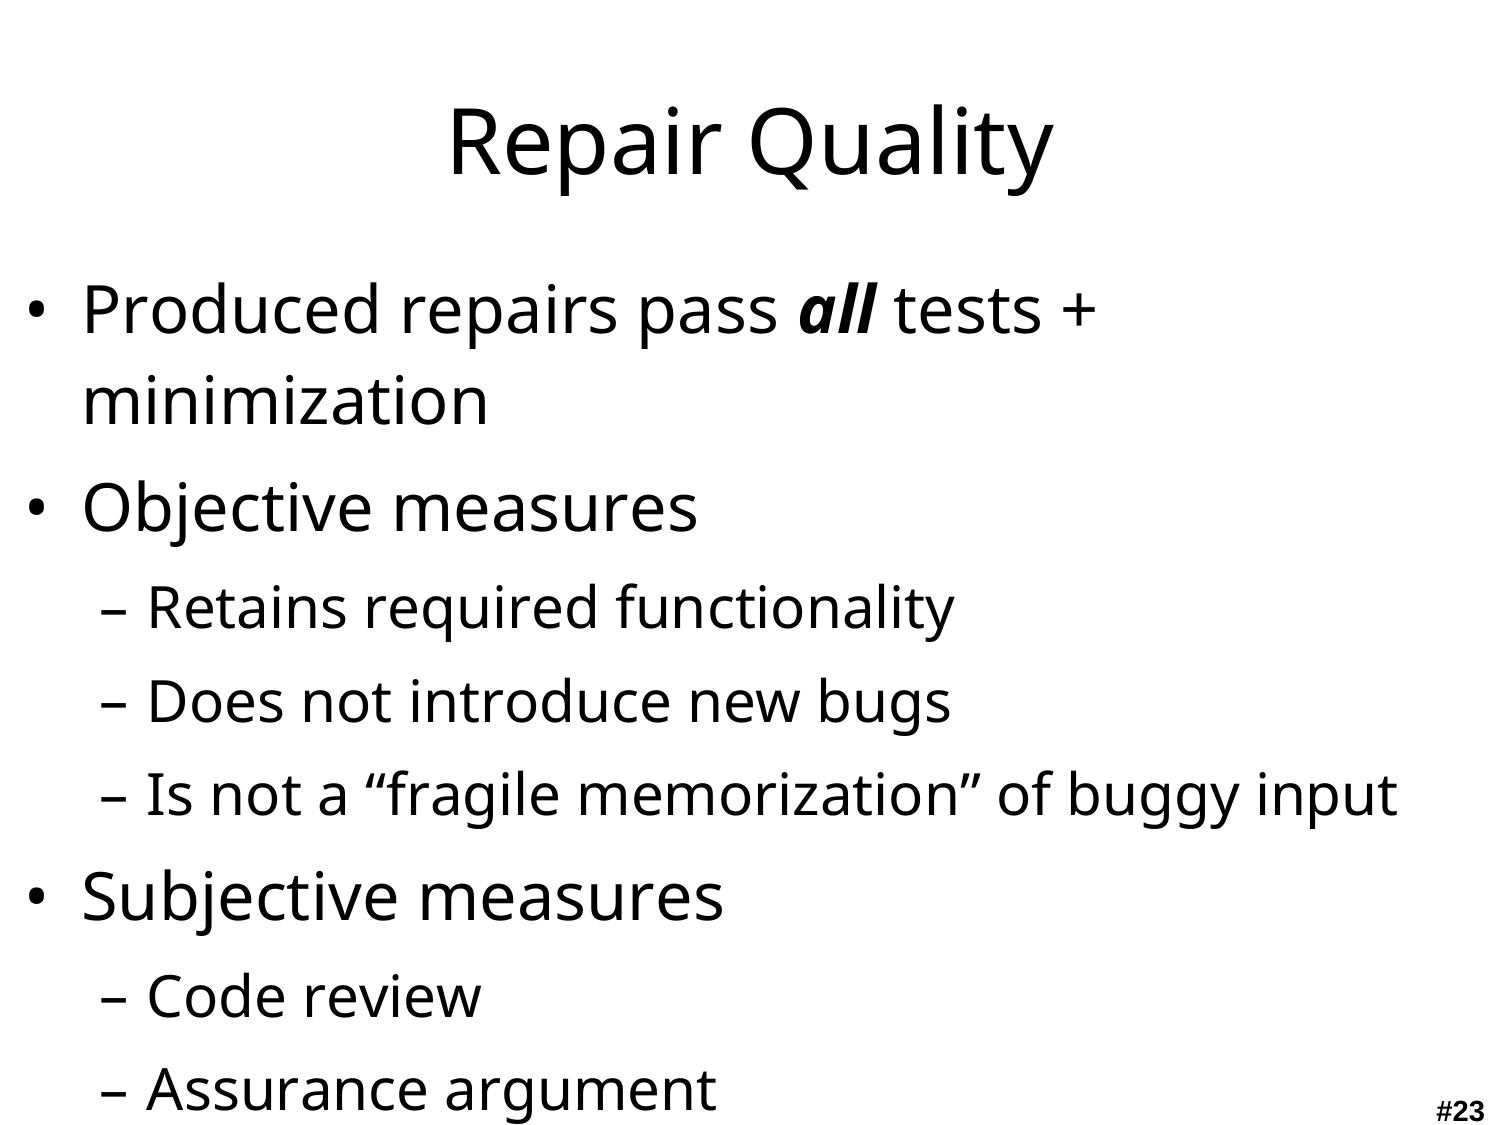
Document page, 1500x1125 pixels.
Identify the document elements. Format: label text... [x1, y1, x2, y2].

list Produced repairs pass all tests + minimization Objective measures Retains required functionality Does not introduce new bugs Is not a “fragile memorization” of buggy input Subjective measures Code review Assurance argument [24, 262, 1476, 1101]
title Repair Quality [24, 45, 1476, 233]
